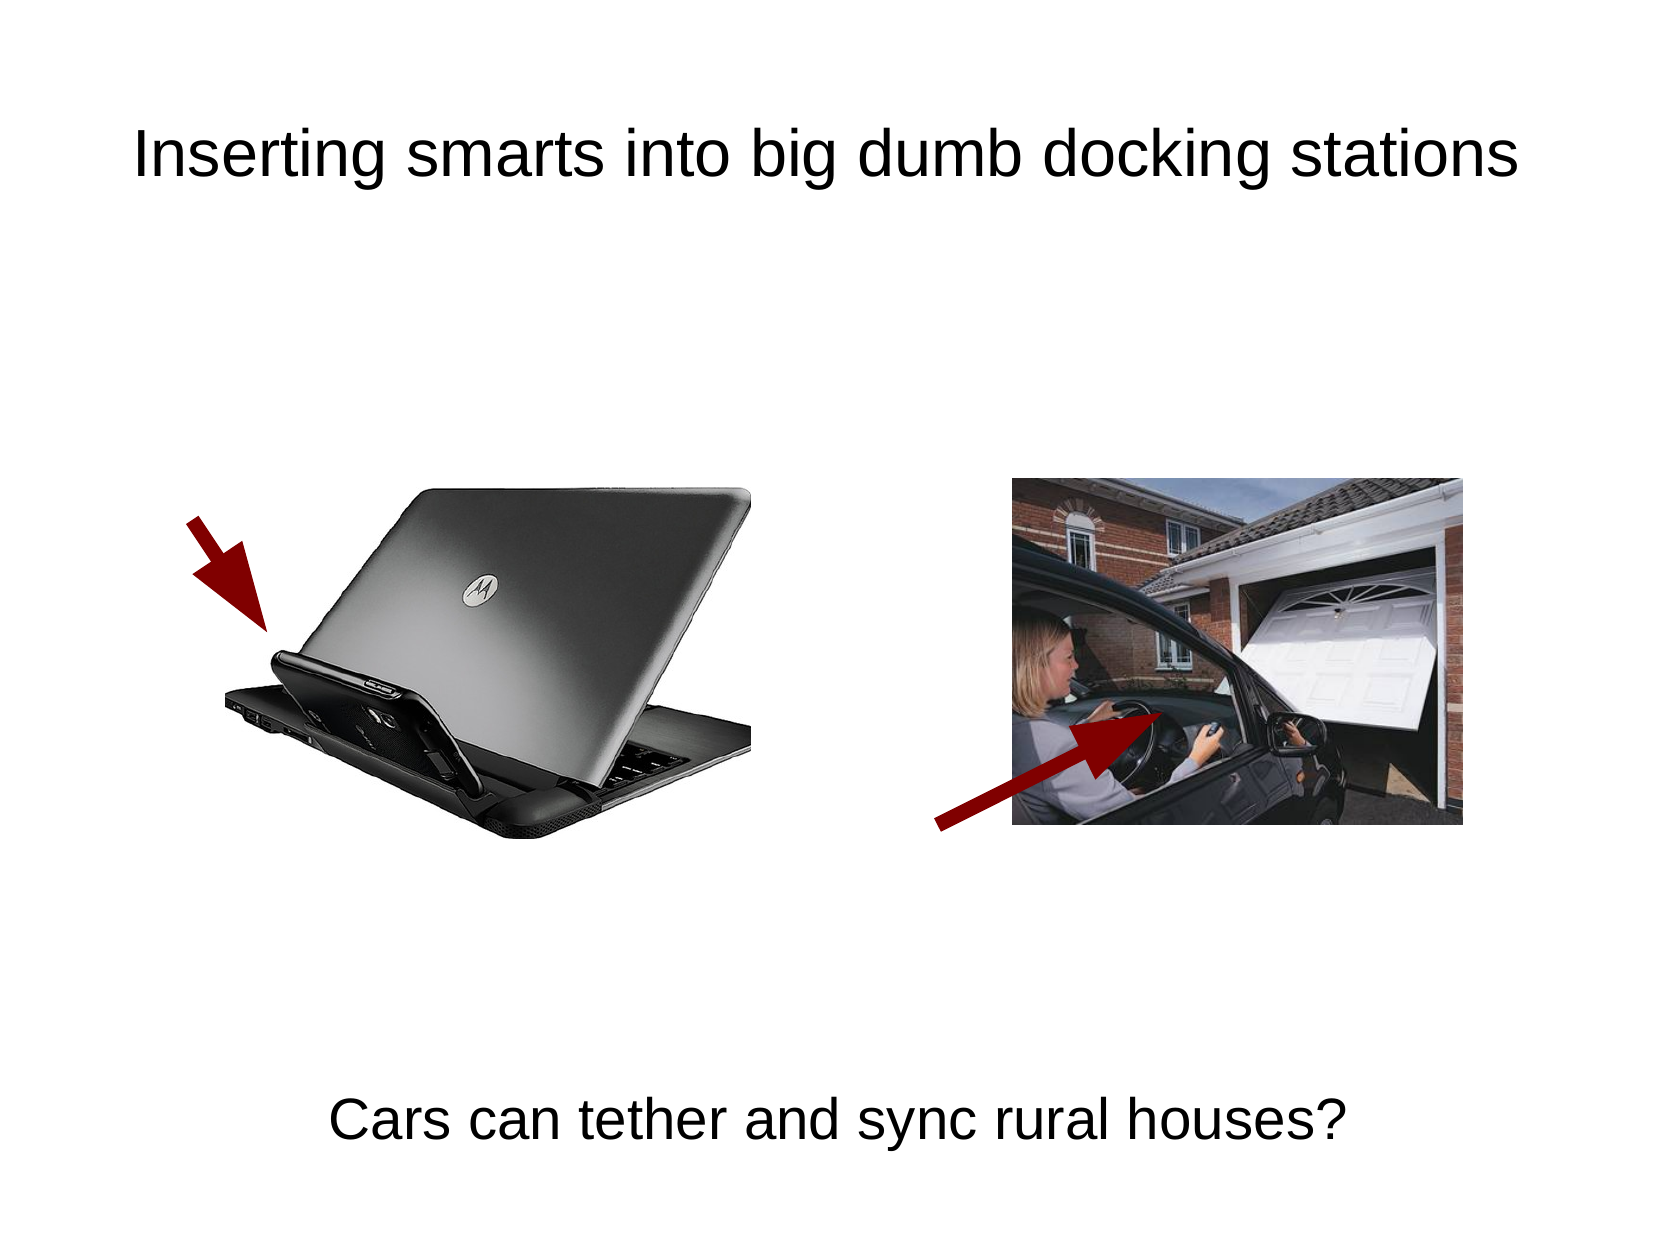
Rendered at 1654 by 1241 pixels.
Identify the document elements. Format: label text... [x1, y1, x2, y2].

text_box Cars can tether and sync rural houses? [314, 1079, 1363, 1160]
title Inserting smarts into big dumb docking stations [82, 49, 1571, 257]
picture [1012, 478, 1463, 826]
picture [225, 487, 751, 839]
